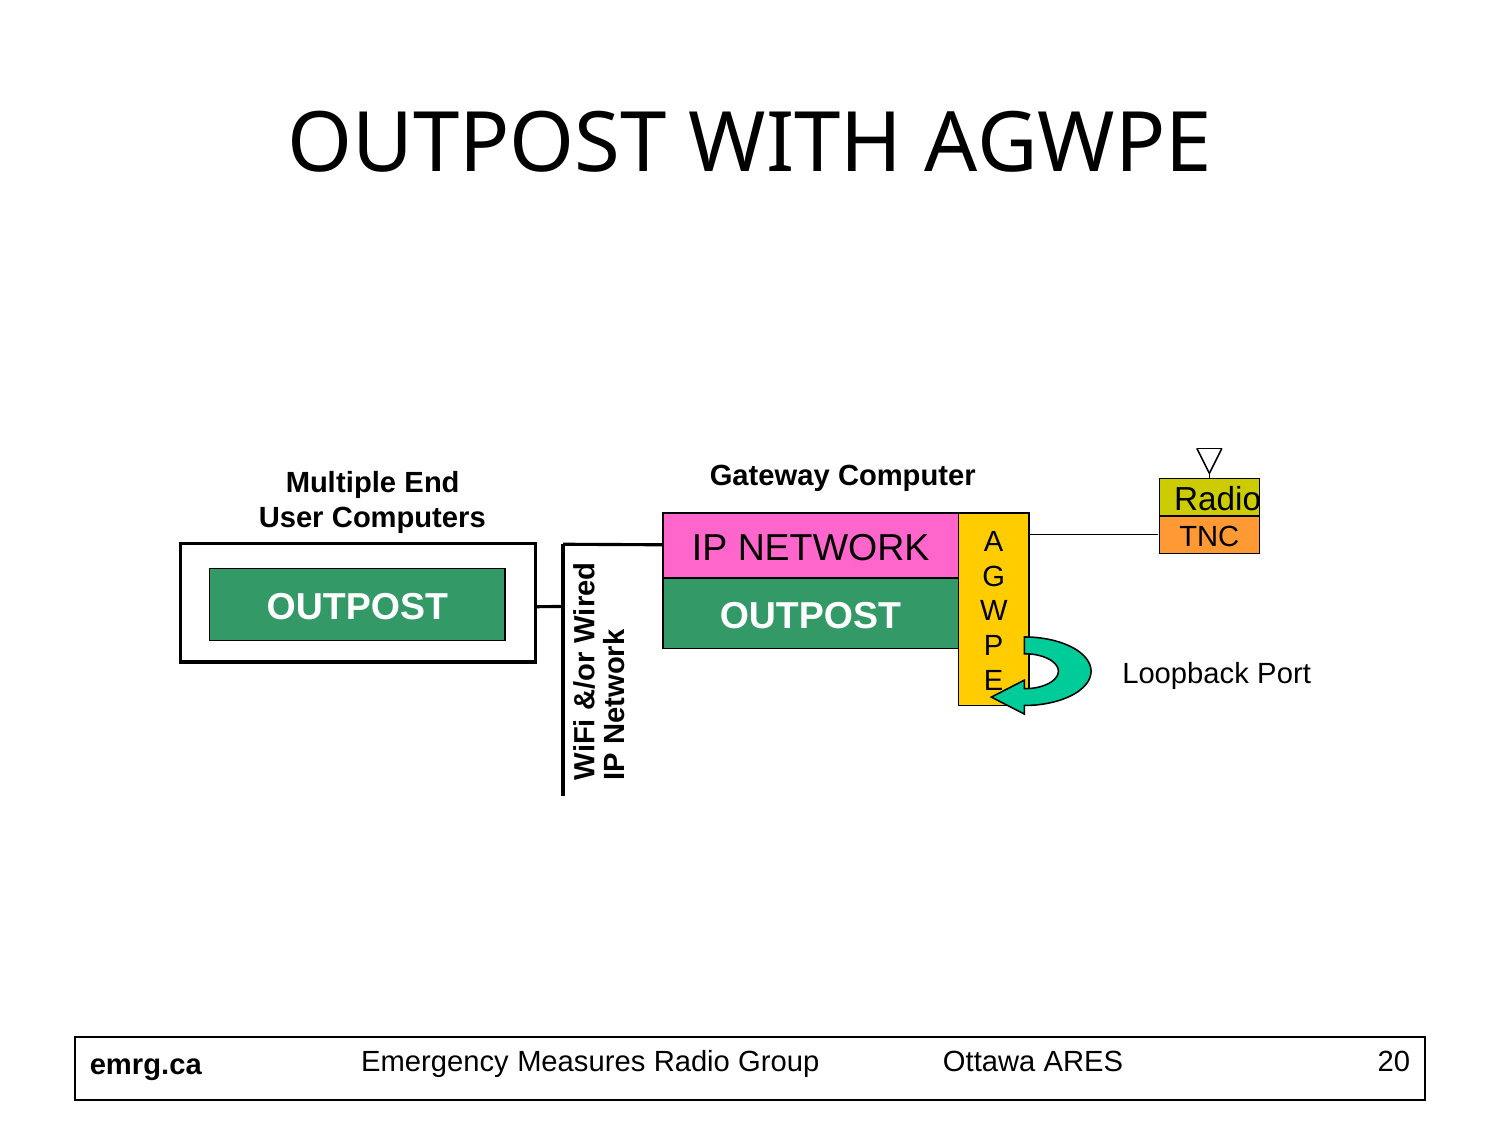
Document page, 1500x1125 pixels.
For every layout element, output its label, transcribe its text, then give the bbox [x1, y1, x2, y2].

text_box Multiple End User Computers [240, 455, 505, 542]
text_box TNC [1159, 516, 1260, 554]
text_box OUTPOST [662, 578, 959, 649]
title OUTPOST WITH AGWPE [75, 45, 1426, 233]
text_box Radio [1159, 478, 1260, 516]
text_box WiFi &/or Wired IP Network [562, 543, 638, 796]
text_box A G W P E [958, 512, 1030, 706]
text_box [180, 543, 536, 662]
text_box Loopback Port [1107, 646, 1327, 697]
text_box IP NETWORK [662, 513, 959, 578]
text_box OUTPOST [209, 568, 505, 641]
text_box Gateway Computer [694, 448, 991, 499]
